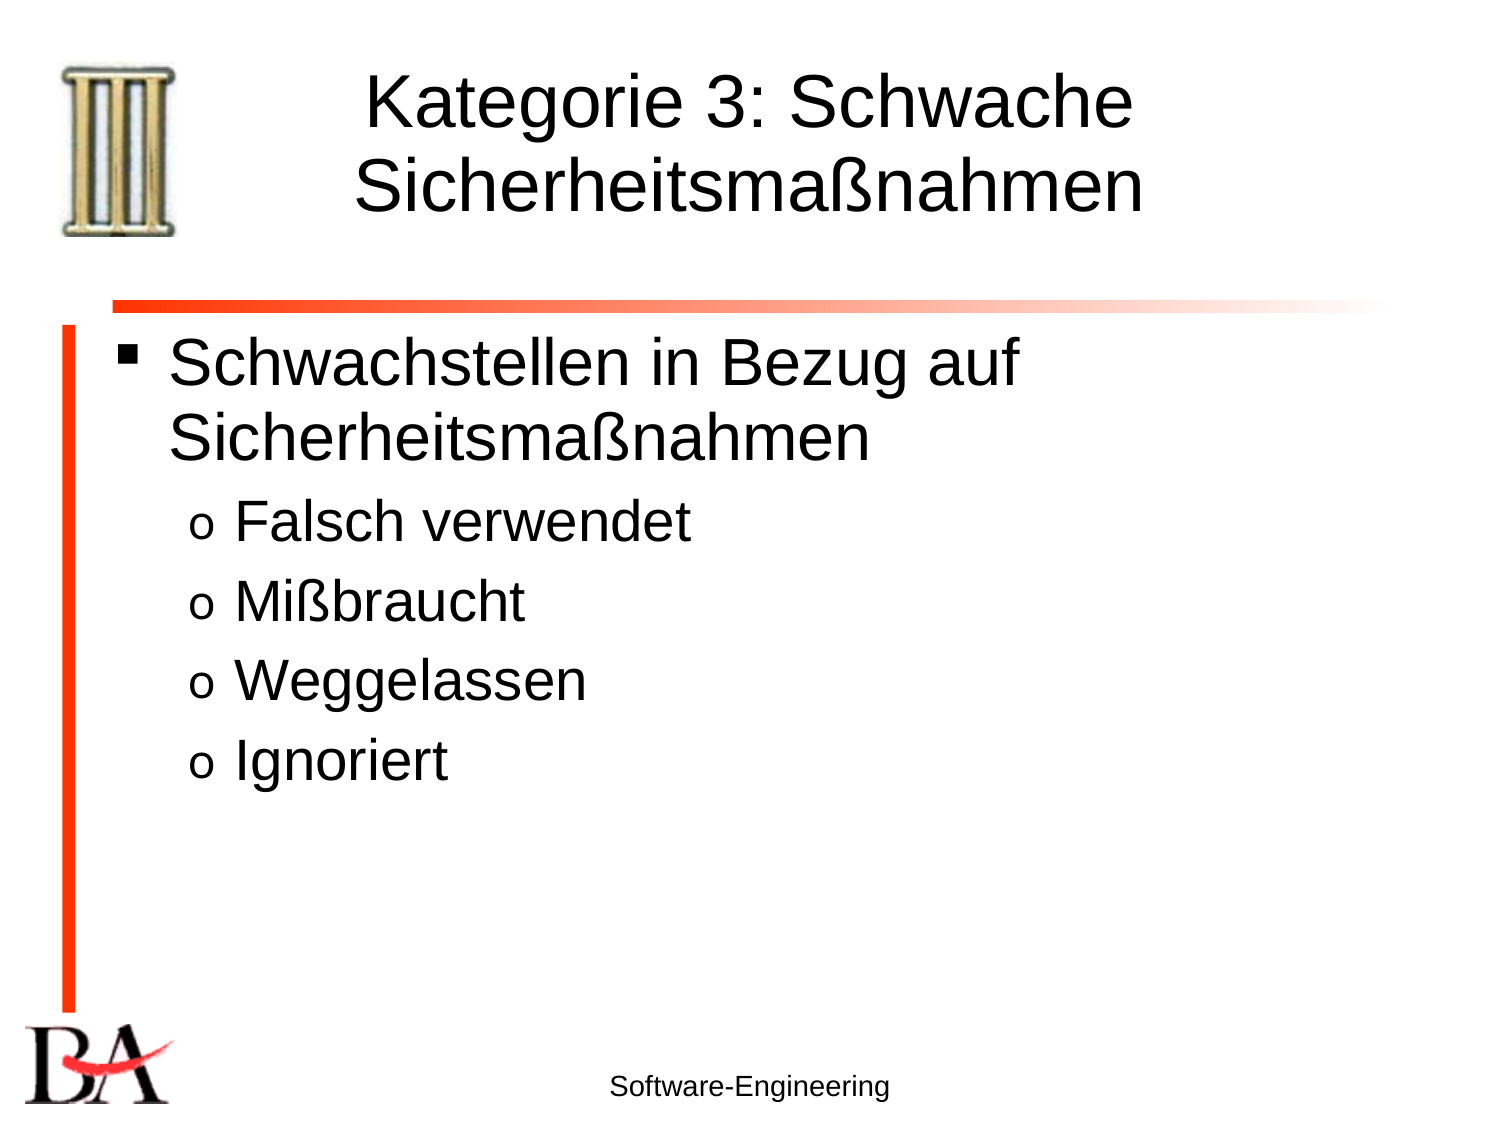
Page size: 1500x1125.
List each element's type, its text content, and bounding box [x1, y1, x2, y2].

picture [24, 1024, 175, 1104]
list Schwachstellen in Bezug auf Sicherheitsmaßnahmen Falsch verwendet Mißbraucht Weggelassen Ignoriert [112, 324, 1388, 1036]
title Kategorie 3: Schwache Sicherheitsmaßnahmen [112, 28, 1388, 259]
picture [58, 61, 178, 237]
